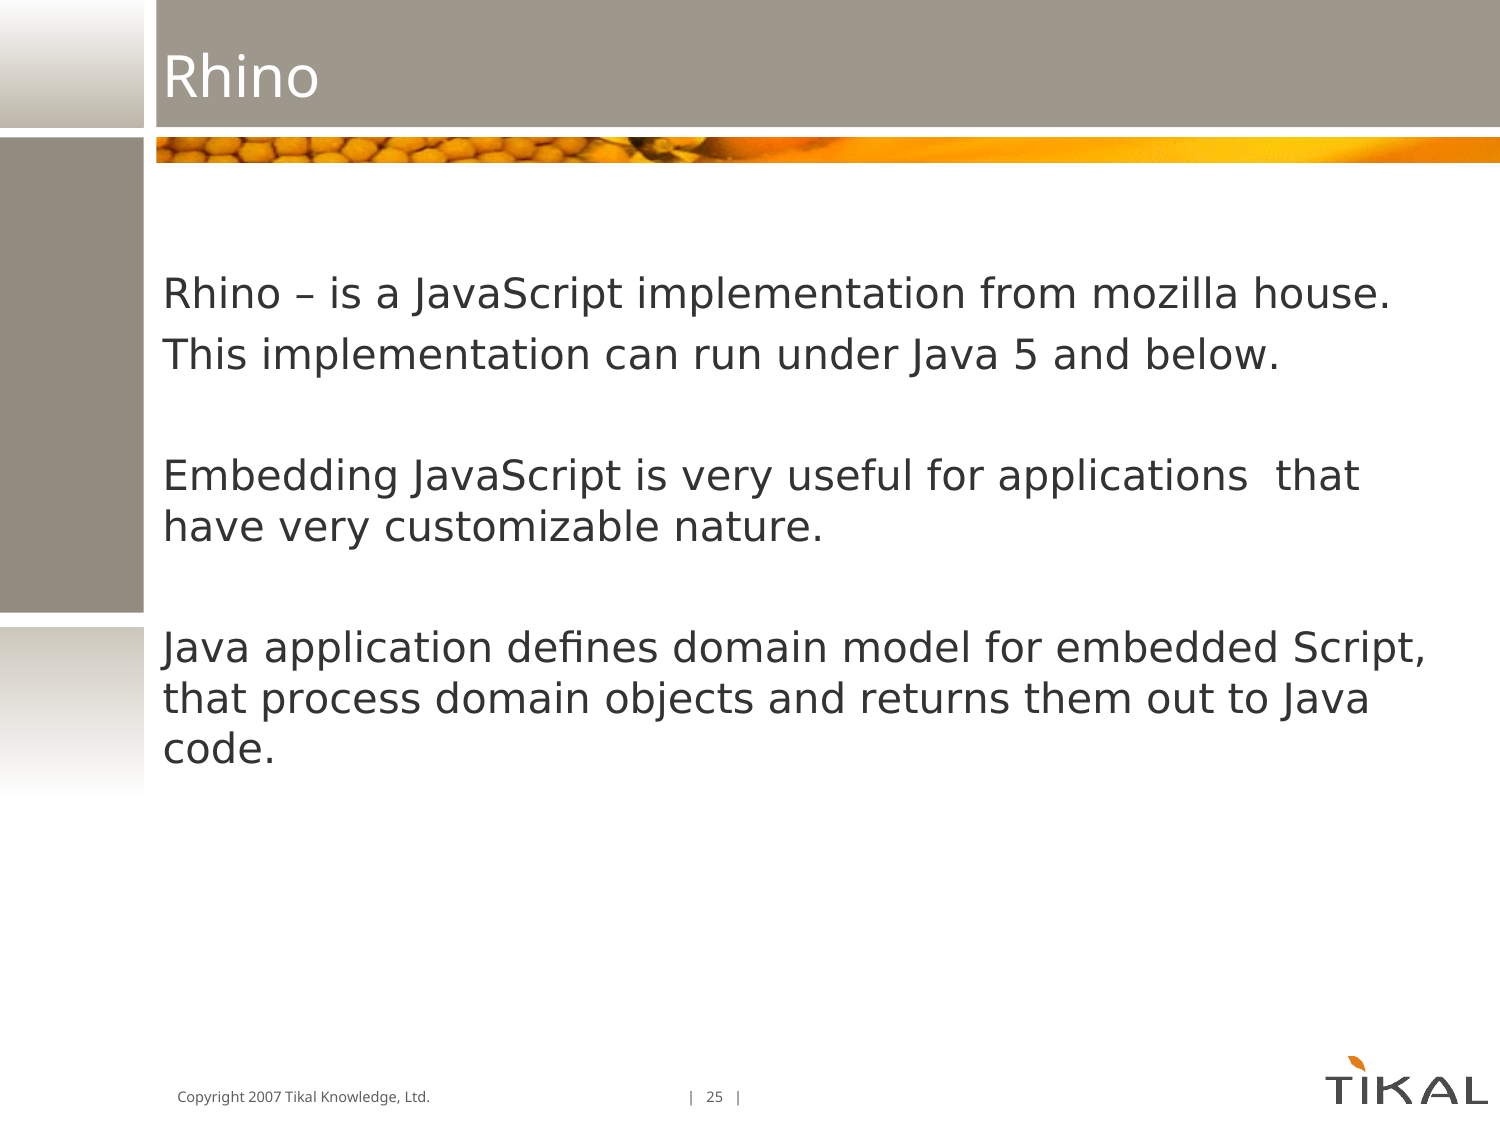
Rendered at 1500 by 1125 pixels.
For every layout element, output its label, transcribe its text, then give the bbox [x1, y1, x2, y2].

title Rhino [162, 24, 1449, 125]
picture [156, 137, 1500, 163]
picture [1312, 1034, 1500, 1125]
subtitle Rhino – is a JavaScript implementation from mozilla house. This implementation can run under Java 5 and below. Embedding JavaScript is very useful for applications that have very customizable nature. Java application defines domain model for embedded Script, that process domain objects and returns them out to Java code. [162, 194, 1474, 1029]
